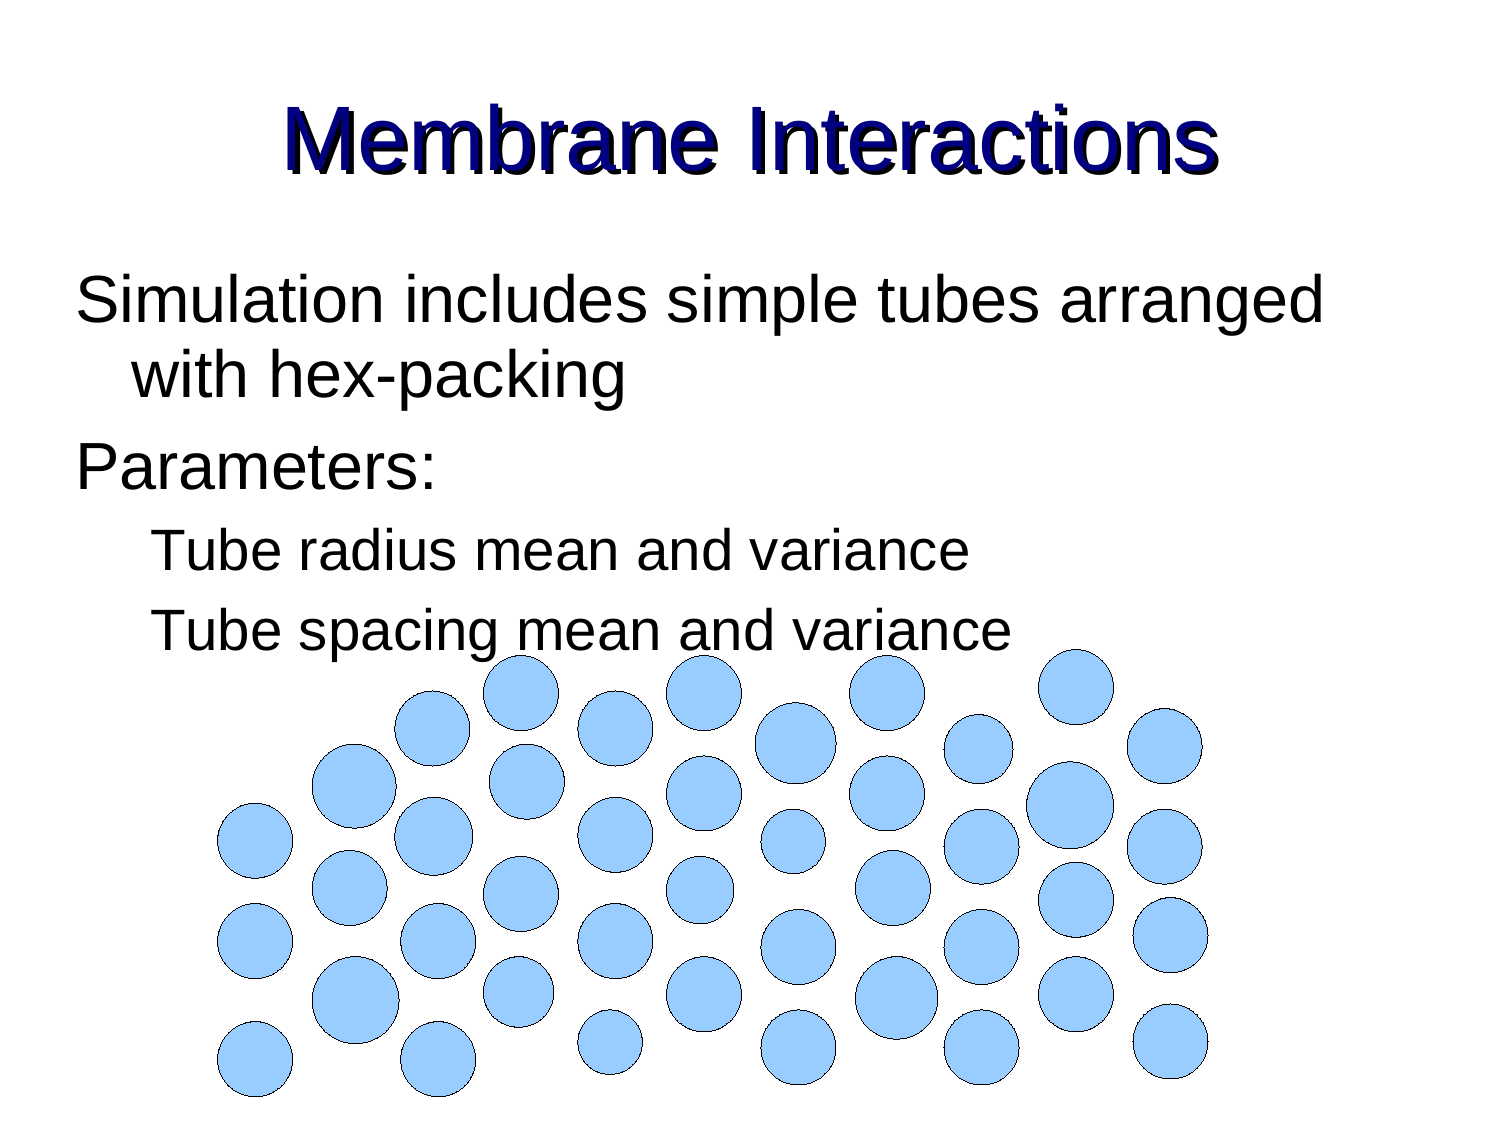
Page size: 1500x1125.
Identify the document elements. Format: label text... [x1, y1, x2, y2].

text_box [577, 797, 653, 873]
text_box [400, 903, 476, 979]
text_box [312, 956, 400, 1044]
text_box [217, 1021, 293, 1097]
text_box [217, 803, 293, 879]
text_box [760, 909, 836, 985]
text_box [755, 702, 837, 784]
text_box [943, 1009, 1020, 1085]
text_box [666, 755, 742, 831]
text_box [1132, 897, 1209, 973]
text_box [943, 909, 1020, 985]
text_box [489, 744, 565, 820]
text_box [849, 755, 925, 831]
text_box [577, 690, 653, 767]
text_box [400, 1021, 476, 1097]
text_box [394, 690, 470, 767]
text_box [666, 856, 734, 924]
text_box [1026, 761, 1114, 849]
text_box [483, 655, 559, 731]
text_box [943, 809, 1020, 885]
text_box [666, 956, 742, 1032]
text_box [760, 809, 826, 874]
text_box [312, 850, 388, 926]
text_box [849, 655, 925, 731]
text_box [760, 1009, 836, 1085]
text_box [1038, 649, 1114, 725]
text_box [1038, 862, 1114, 938]
text_box [483, 856, 559, 932]
text_box [1038, 956, 1114, 1032]
text_box [1132, 1003, 1209, 1079]
text_box [483, 956, 554, 1028]
text_box [855, 956, 938, 1040]
list Simulation includes simple tubes arranged with hex-packing Parameters: Tube radius mean and variance Tube spacing mean and variance [75, 262, 1426, 991]
text_box [1127, 809, 1203, 885]
text_box [217, 903, 293, 979]
text_box [855, 850, 931, 926]
title Membrane Interactions [75, 52, 1426, 226]
text_box [666, 655, 742, 731]
text_box [943, 714, 1014, 784]
text_box [1127, 708, 1203, 784]
text_box [394, 797, 473, 876]
text_box [577, 903, 653, 979]
text_box [312, 744, 397, 829]
text_box [577, 1009, 643, 1075]
